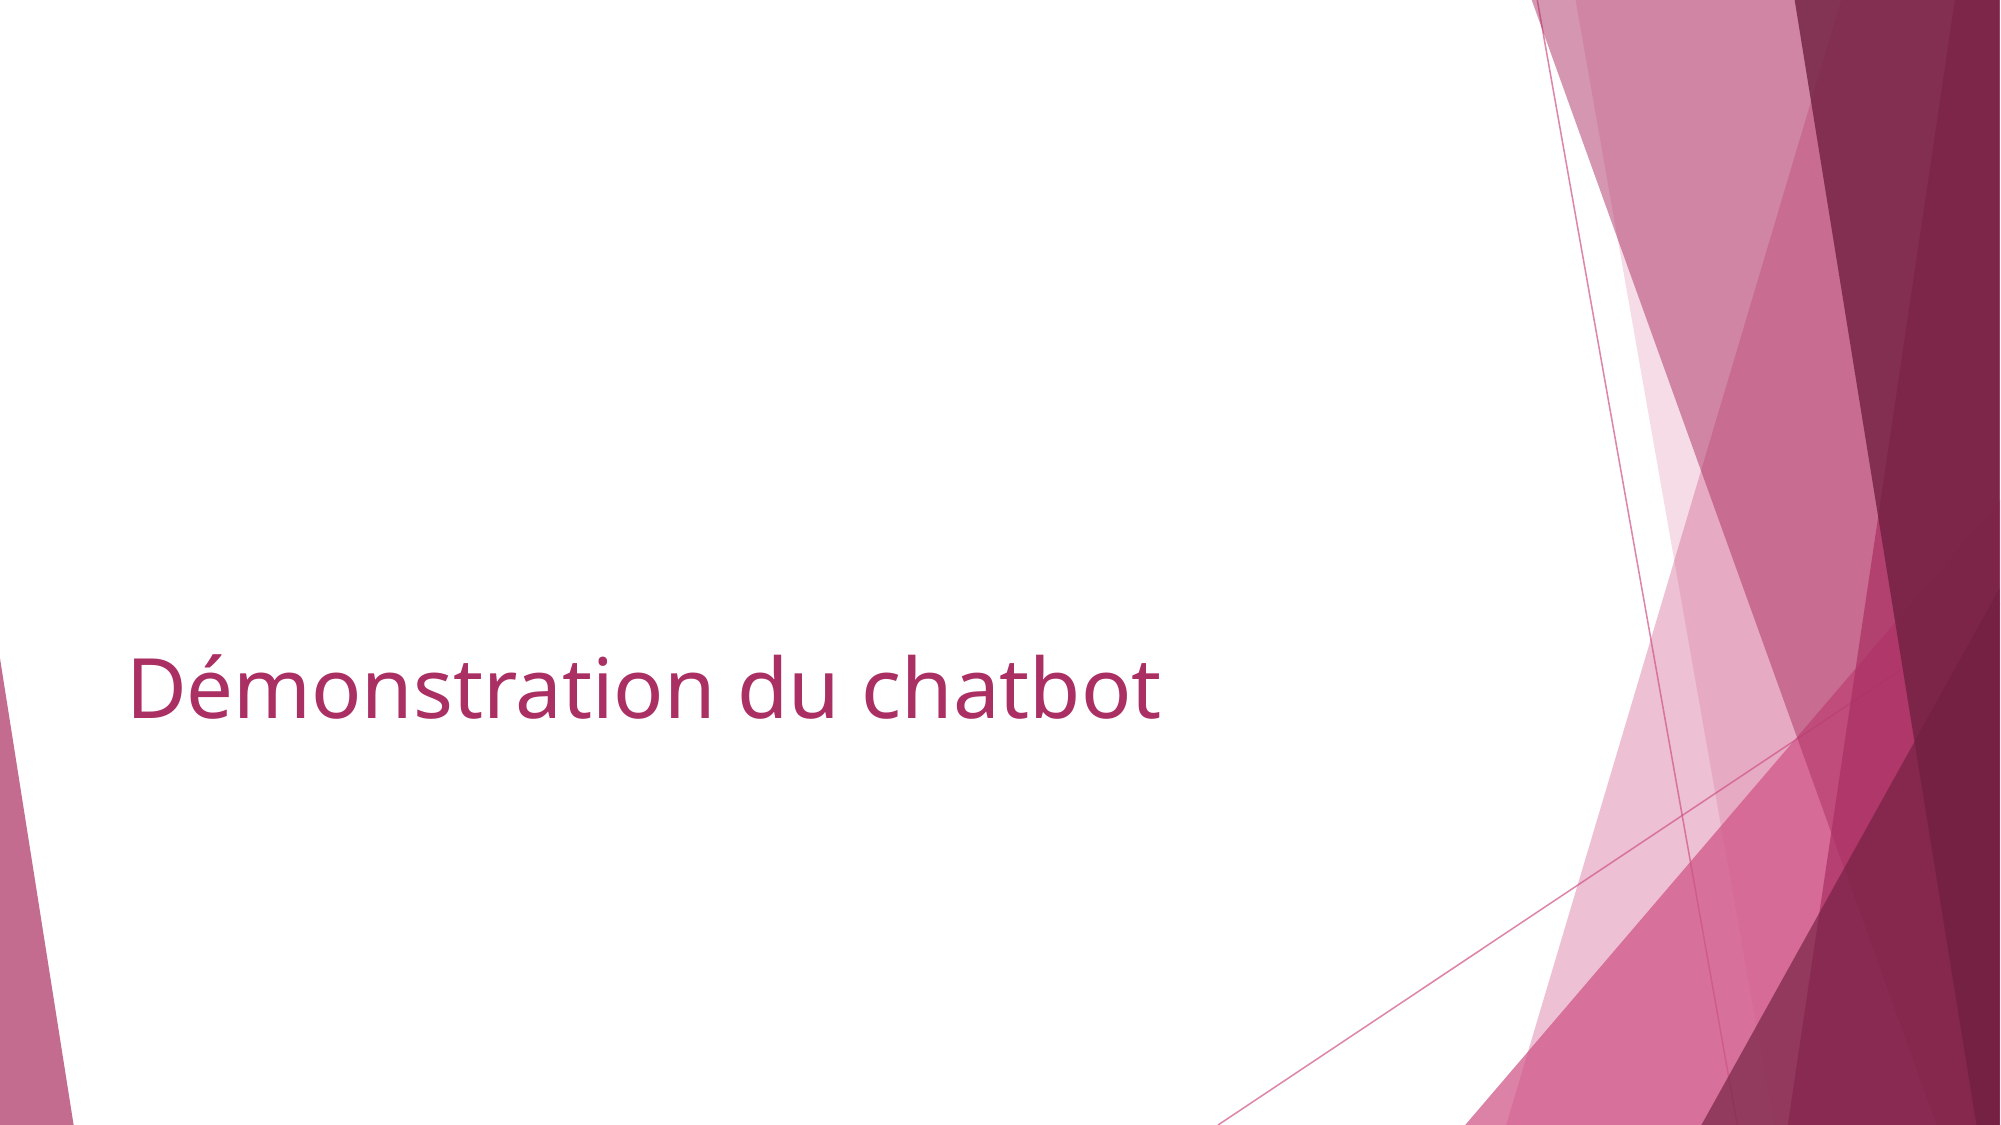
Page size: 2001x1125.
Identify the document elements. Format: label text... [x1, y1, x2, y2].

title Démonstration du chatbot [111, 443, 1522, 743]
